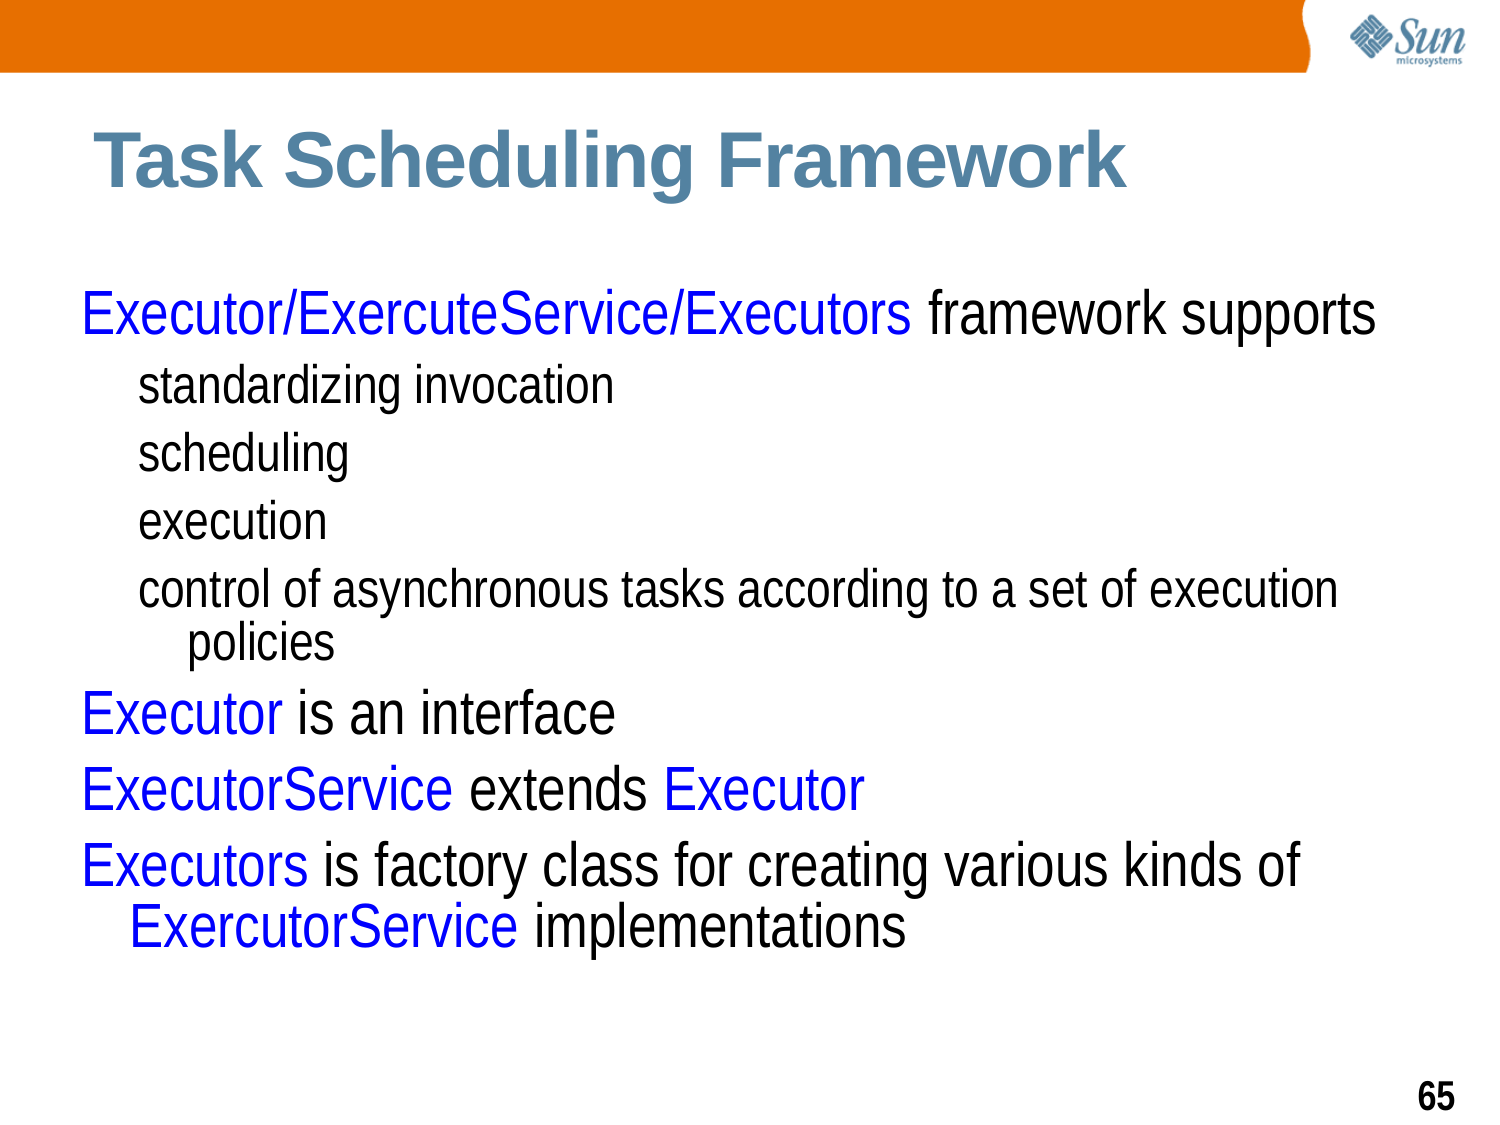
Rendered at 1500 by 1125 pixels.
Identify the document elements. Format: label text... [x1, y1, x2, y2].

list Executor/ExercuteService/Executors framework supports standardizing invocation scheduling execution control of asynchronous tasks according to a set of execution policies Executor is an interface ExecutorService extends Executor Executors is factory class for creating various kinds of ExercutorService implementations [61, 285, 1442, 1112]
title Task Scheduling Framework [93, 124, 1408, 285]
picture [0, 0, 1500, 75]
